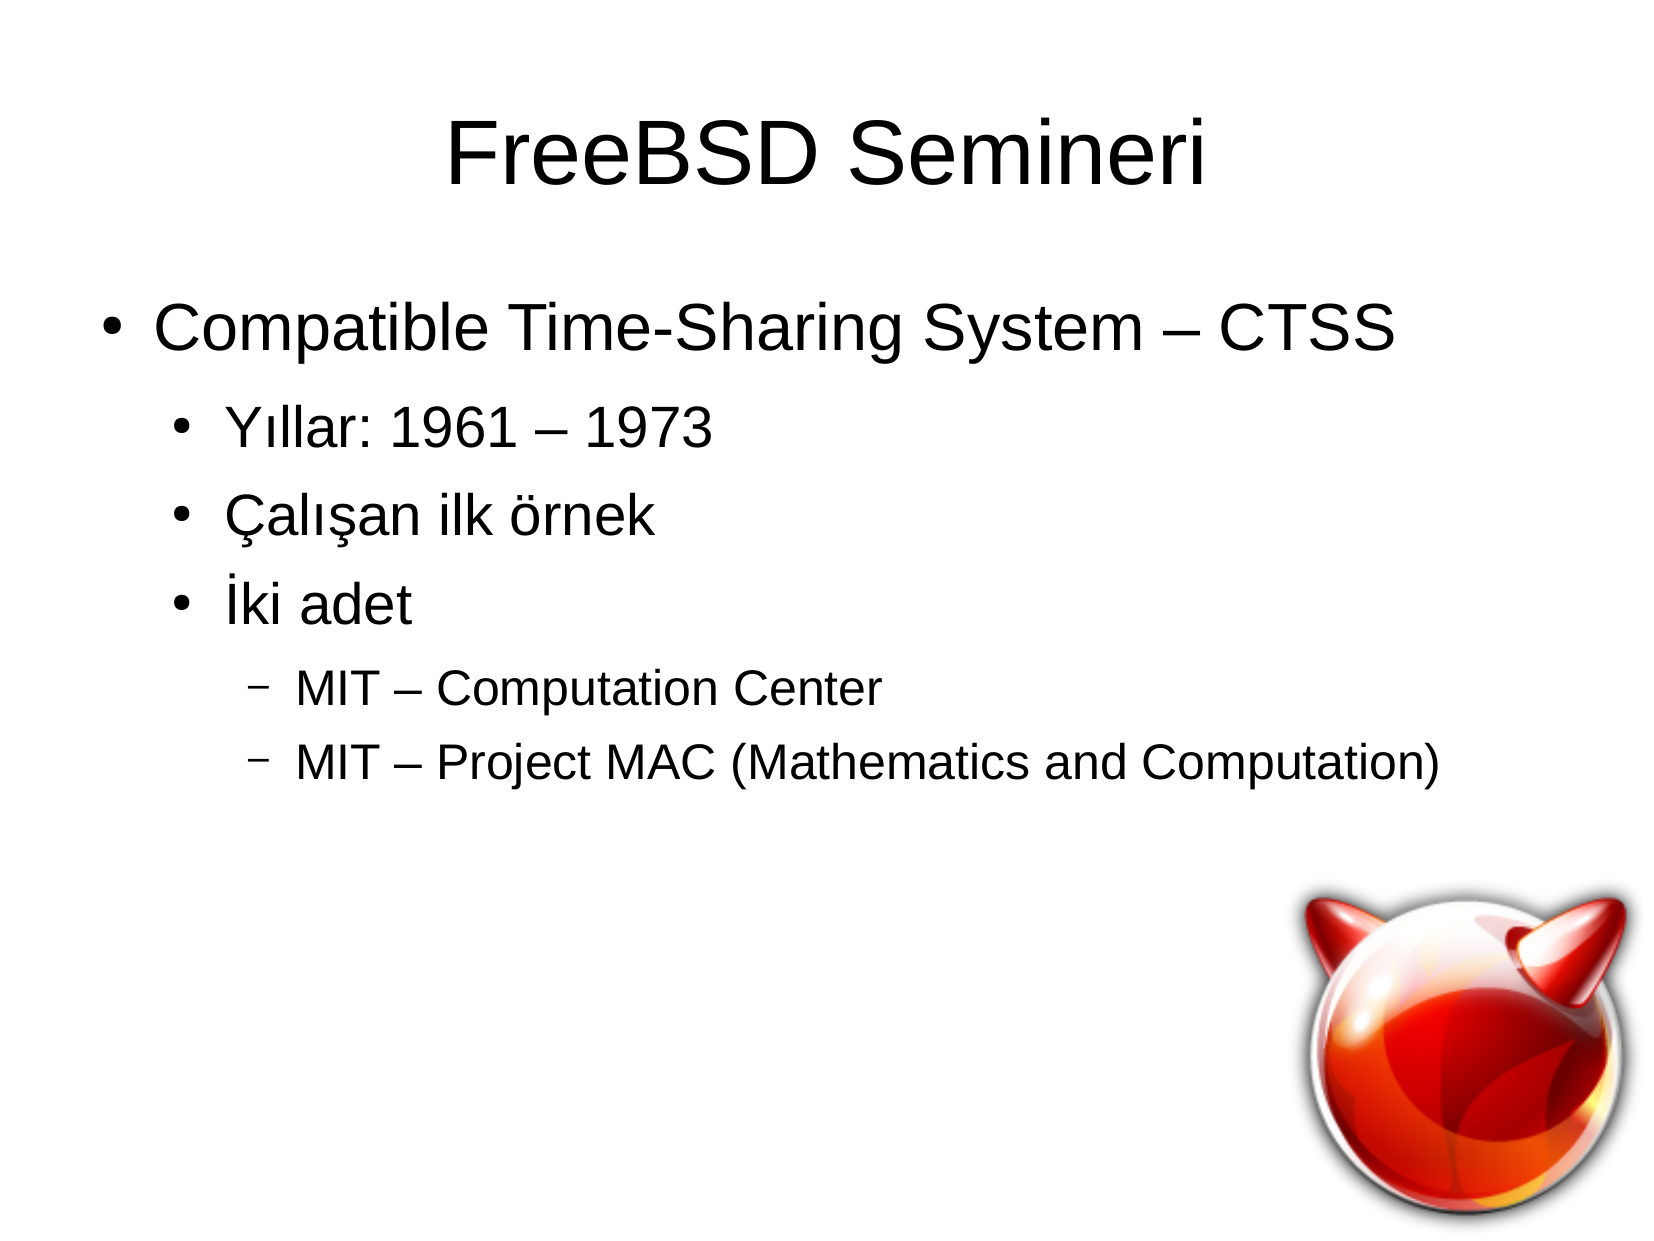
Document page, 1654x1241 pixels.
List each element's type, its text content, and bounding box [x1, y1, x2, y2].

title FreeBSD Semineri [82, 49, 1571, 257]
list Compatible Time-Sharing System – CTSS Yıllar: 1961 – 1973 Çalışan ilk örnek İki adet MIT – Computation Center MIT – Project MAC (Mathematics and Computation) [82, 290, 1571, 1109]
picture [1282, 875, 1654, 1241]
